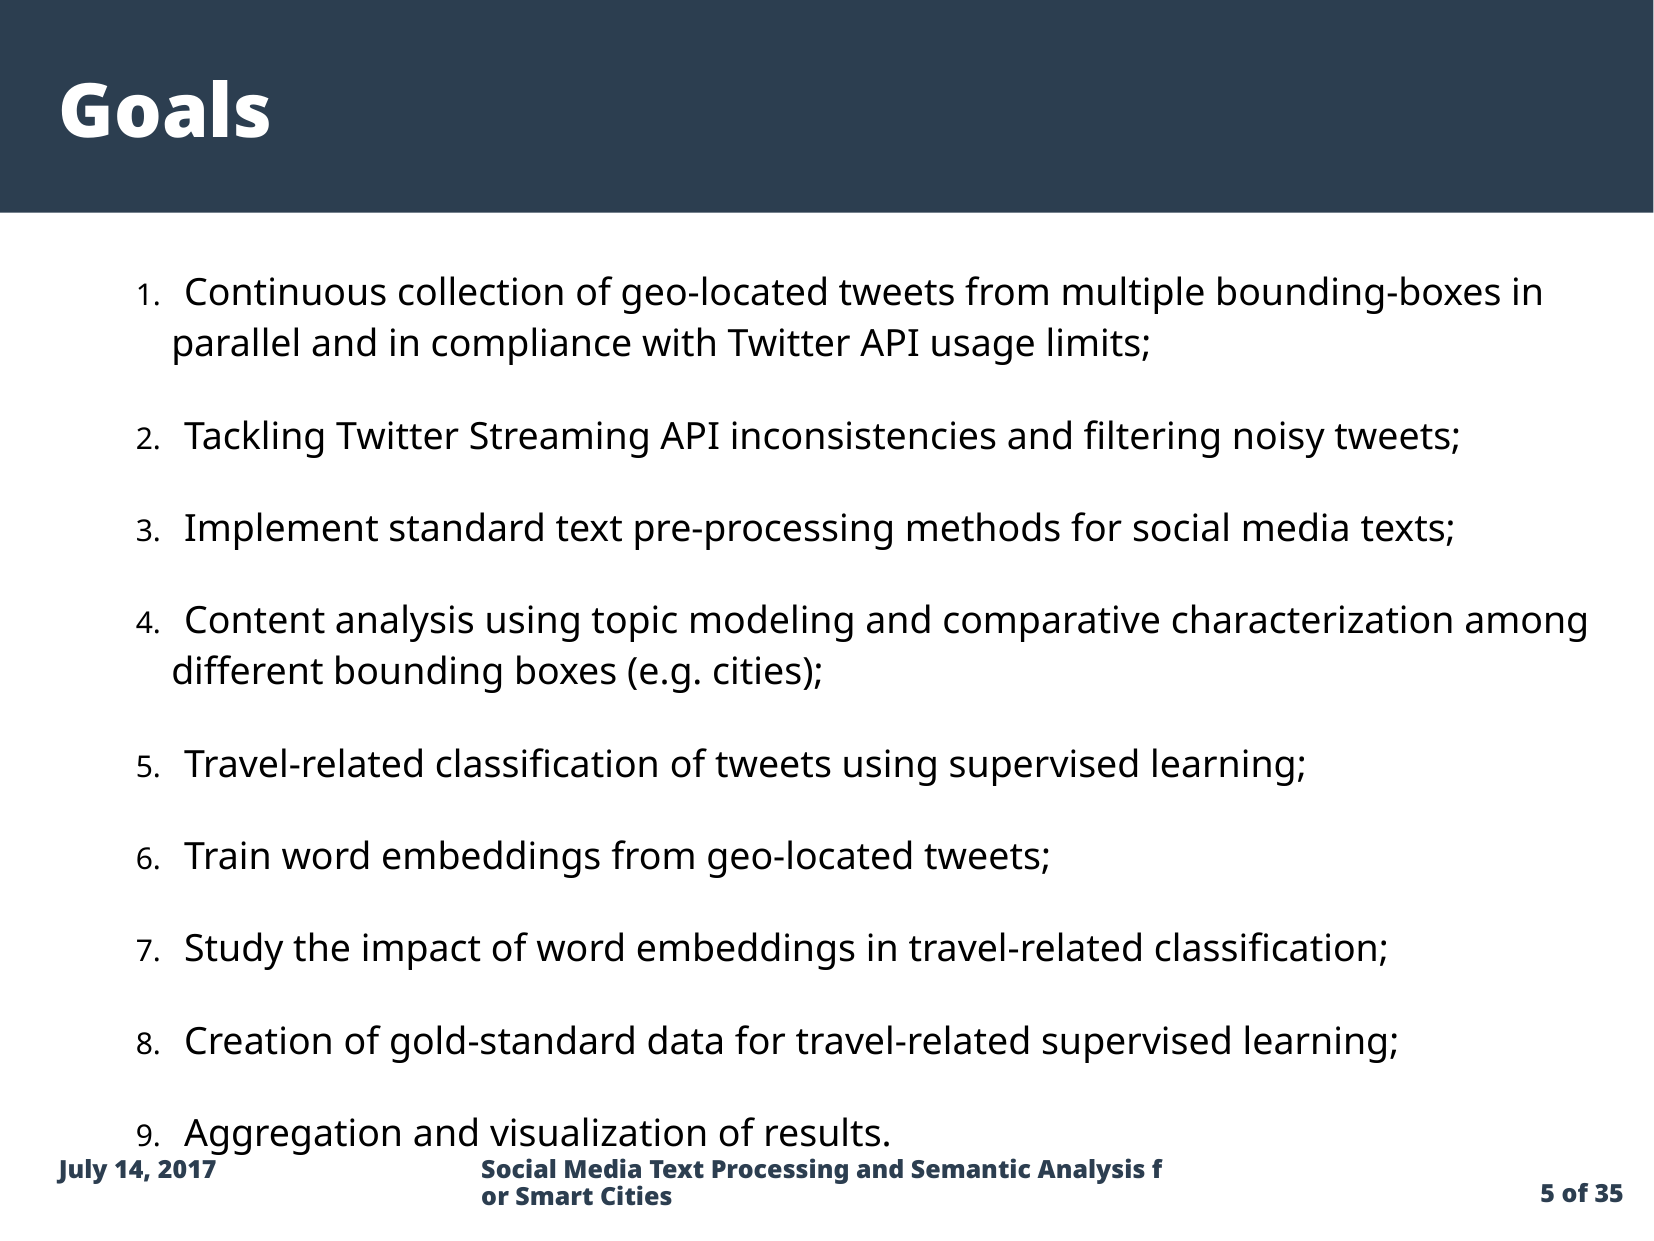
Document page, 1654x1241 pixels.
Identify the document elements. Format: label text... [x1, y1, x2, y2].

text_box Continuous collection of geo-located tweets from multiple bounding-boxes in parallel and in compliance with Twitter API usage limits; Tackling Twitter Streaming API inconsistencies and filtering noisy tweets; Implement standard text pre-processing methods for social media texts; Content analysis using topic modeling and comparative characterization among different bounding boxes (e.g. cities); Travel-related classification of tweets using supervised learning; Train word embeddings from geo-located tweets; Study the impact of word embeddings in travel-related classification; Creation of gold-standard data for travel-related supervised learning; Aggregation and visualization of results. [82, 265, 1595, 1111]
title Goals [59, 29, 1595, 187]
